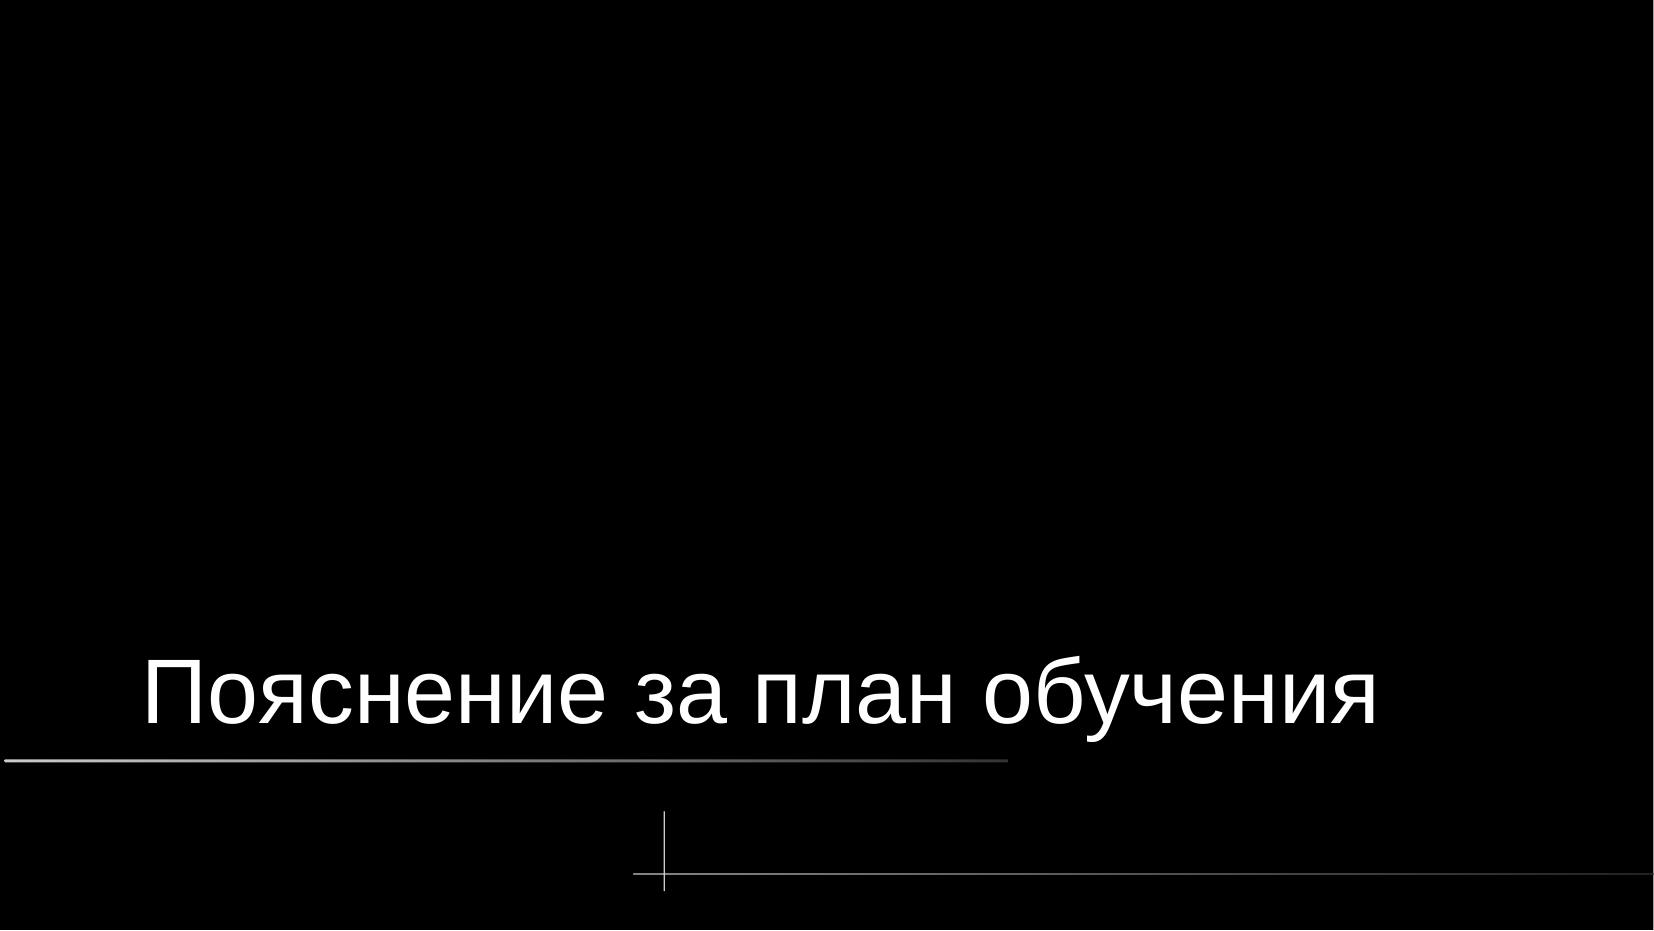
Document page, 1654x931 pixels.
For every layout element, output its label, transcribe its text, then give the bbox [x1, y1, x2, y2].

title Пояснение за план обучения [23, 637, 1501, 746]
